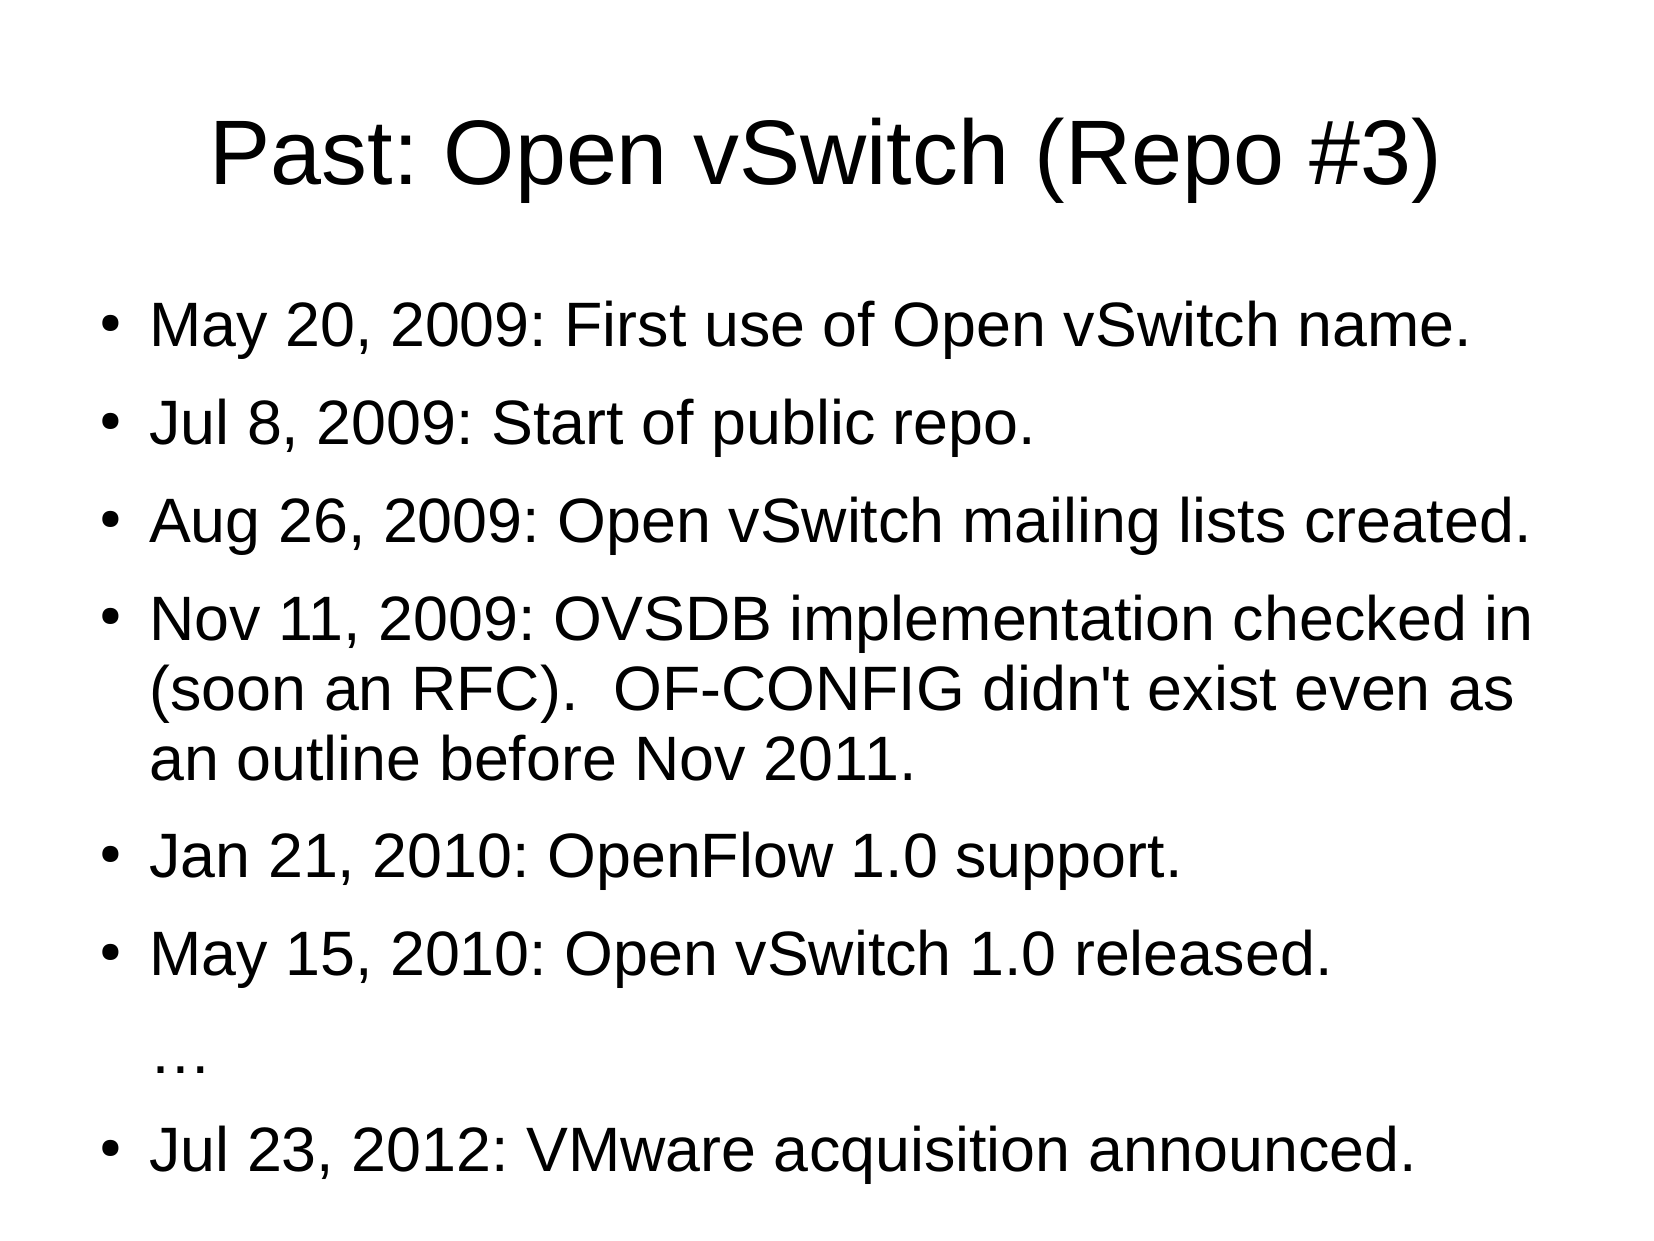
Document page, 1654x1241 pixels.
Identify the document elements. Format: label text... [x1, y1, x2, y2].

list May 20, 2009: First use of Open vSwitch name. Jul 8, 2009: Start of public repo. Aug 26, 2009: Open vSwitch mailing lists created. Nov 11, 2009: OVSDB implementation checked in (soon an RFC). OF-CONFIG didn't exist even as an outline before Nov 2011. Jan 21, 2010: OpenFlow 1.0 support. May 15, 2010: Open vSwitch 1.0 released. … Jul 23, 2012: VMware acquisition announced. [82, 290, 1538, 1241]
title Past: Open vSwitch (Repo #3) [82, 49, 1571, 257]
